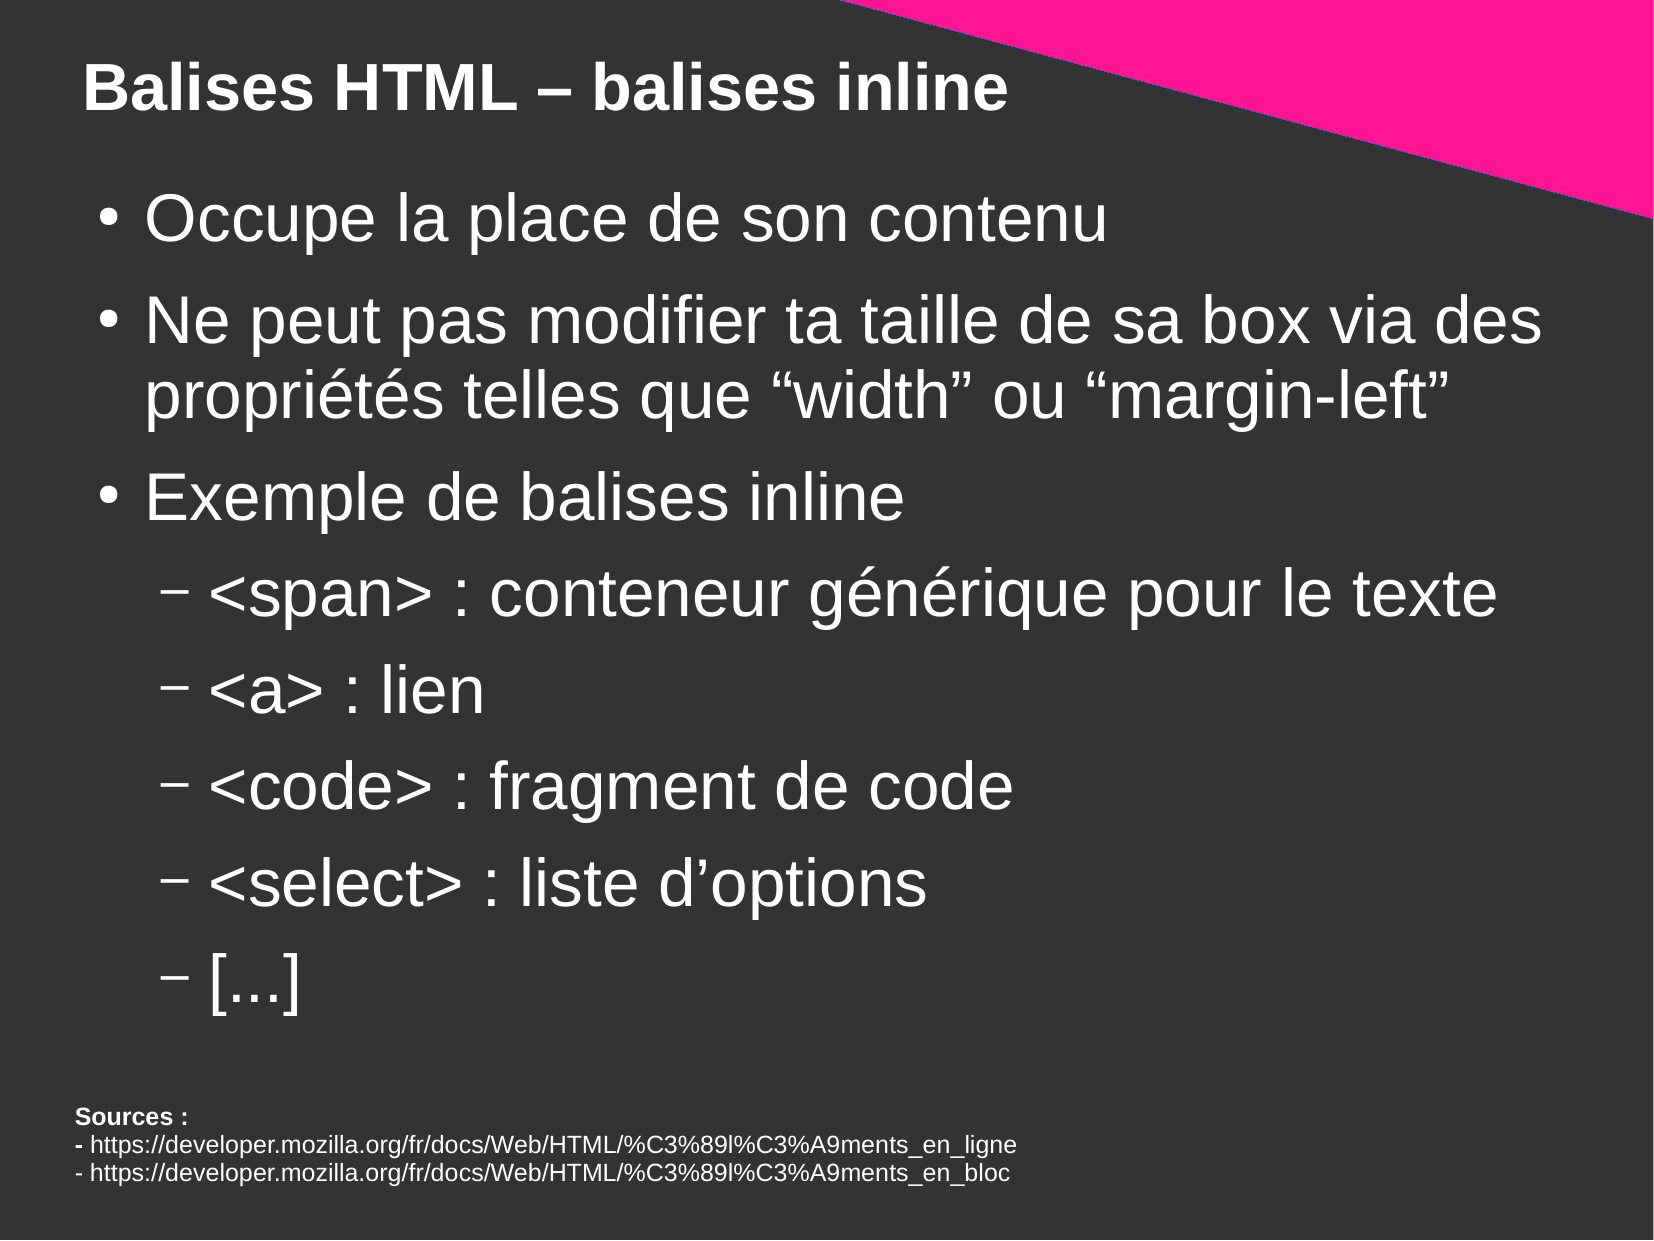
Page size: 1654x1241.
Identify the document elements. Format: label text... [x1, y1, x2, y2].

text_box [840, 0, 1654, 219]
text_box Sources : - https://developer.mozilla.org/fr/docs/Web/HTML/%C3%89l%C3%A9ments_en_ligne - https://developer.mozilla.org/fr/docs/Web/HTML/%C3%89l%C3%A9ments_en_bloc [60, 1095, 1546, 1208]
title Balises HTML – balises inline [82, 49, 1405, 153]
list Occupe la place de son contenu Ne peut pas modifier ta taille de sa box via des propriétés telles que “width” ou “margin-left” Exemple de balises inline <span> : conteneur générique pour le texte <a> : lien <code> : fragment de code <select> : liste d’options [...] [81, 180, 1621, 1036]
